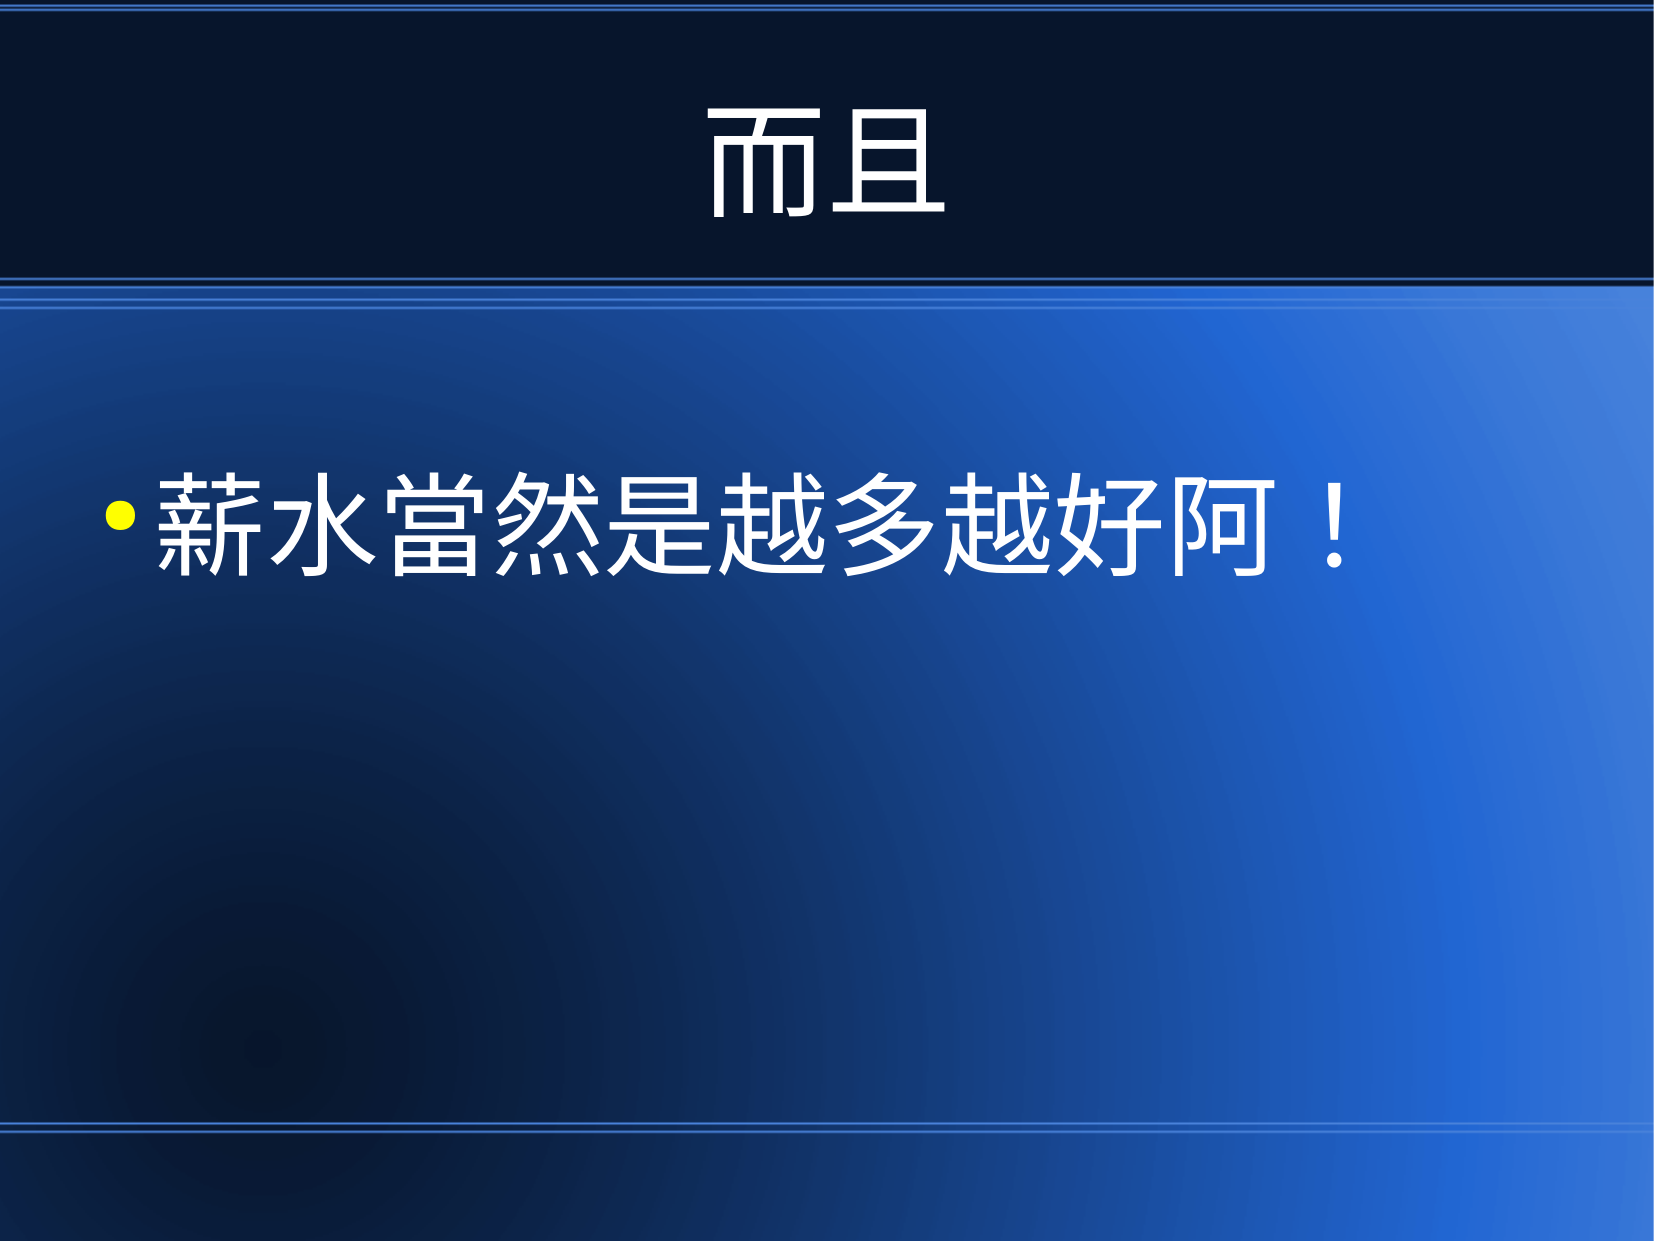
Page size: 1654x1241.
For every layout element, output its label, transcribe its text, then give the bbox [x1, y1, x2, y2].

picture [0, 0, 1654, 1241]
list 薪水當然是越多越好阿！ [82, 355, 1571, 1241]
title 而且 [82, 49, 1571, 257]
